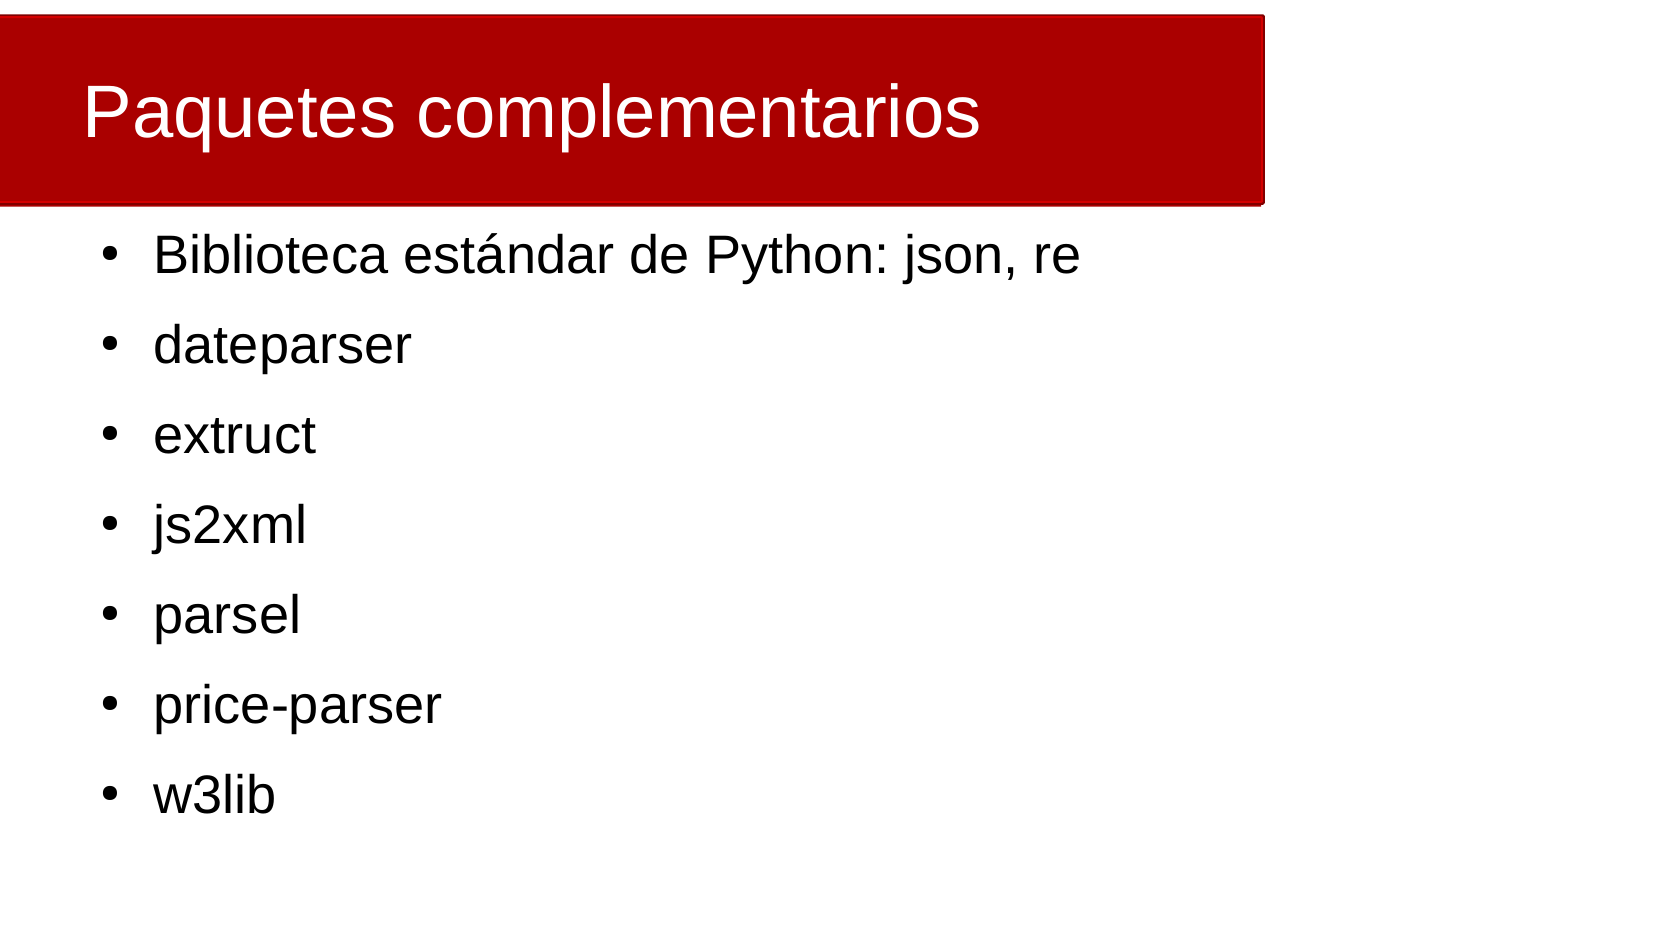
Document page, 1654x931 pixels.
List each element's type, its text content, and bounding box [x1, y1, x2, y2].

list Biblioteca estándar de Python: json, re dateparser extruct js2xml parsel price-parser w3lib [82, 224, 1619, 886]
title Paquetes complementarios [82, 35, 1235, 189]
